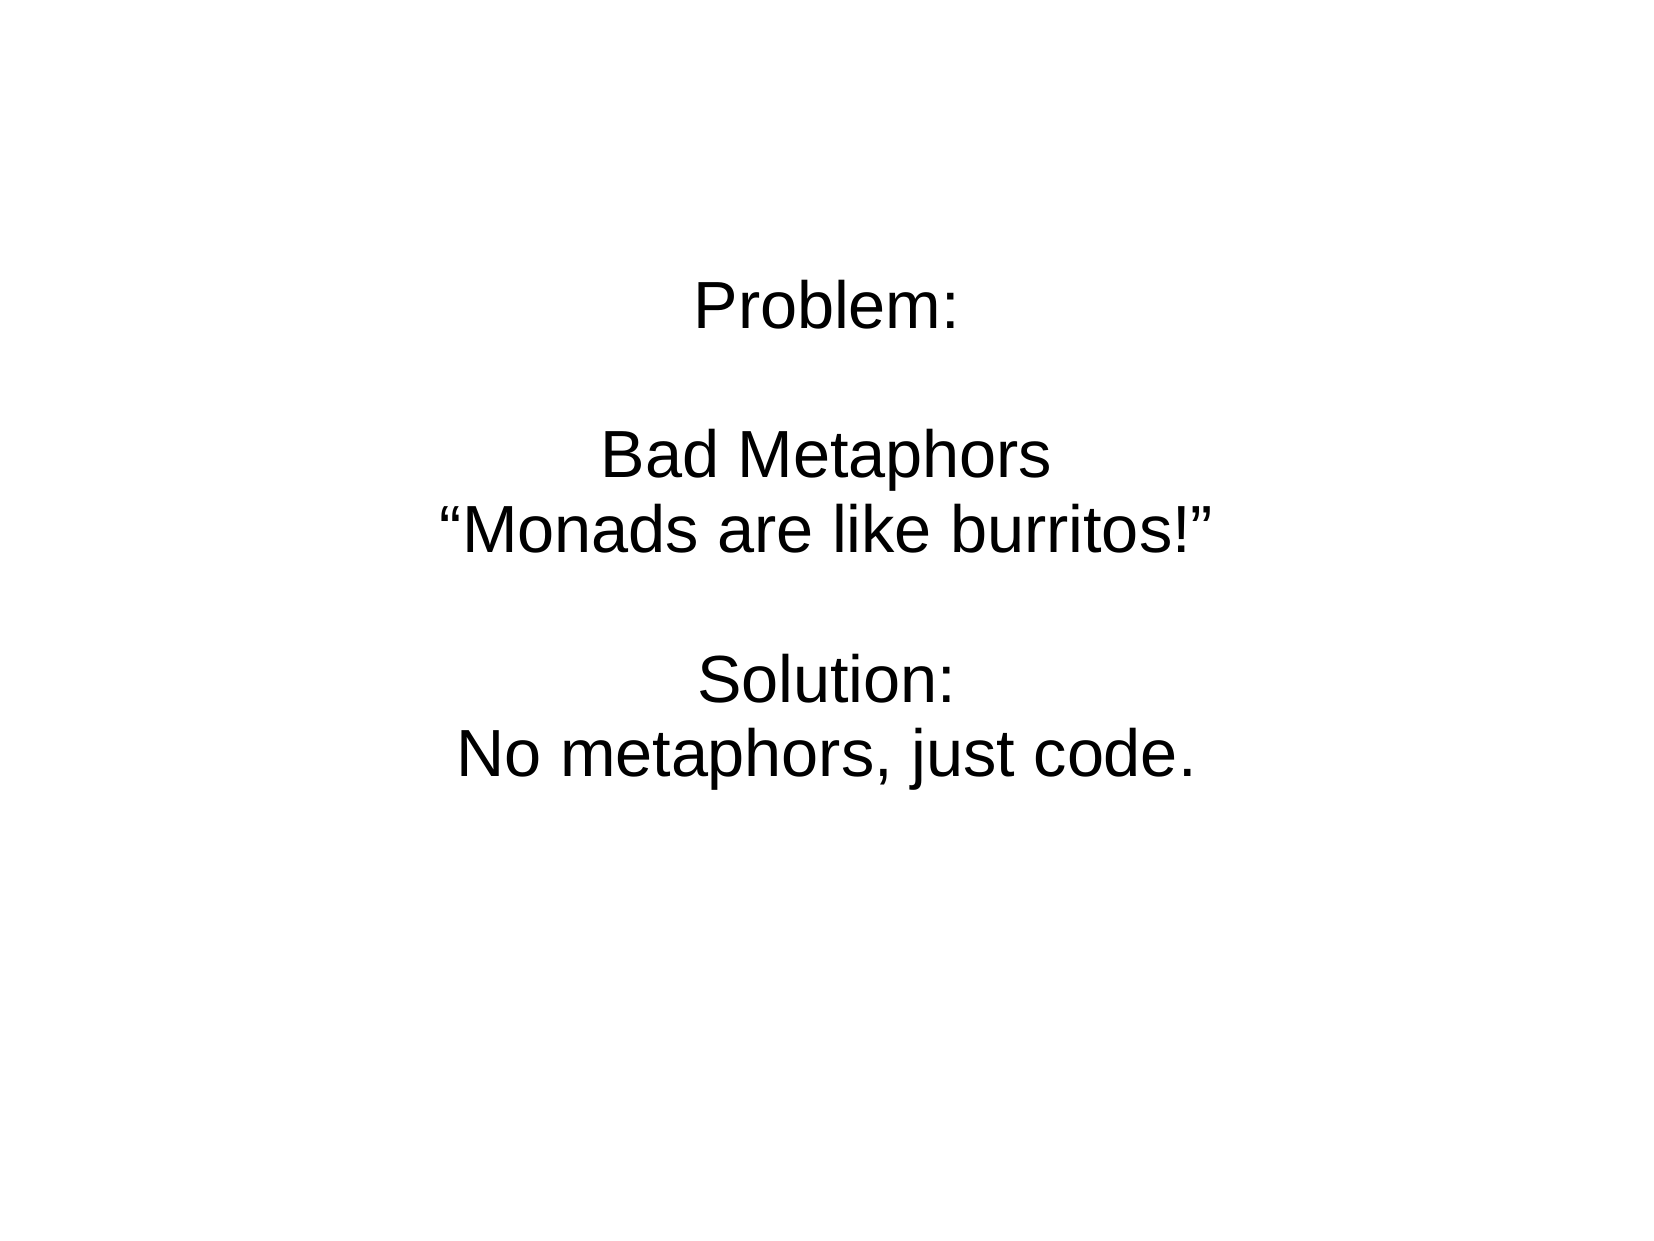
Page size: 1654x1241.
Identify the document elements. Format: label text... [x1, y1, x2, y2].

subtitle Problem: Bad Metaphors “Monads are like burritos!” Solution: No metaphors, just code. [82, 49, 1571, 1010]
